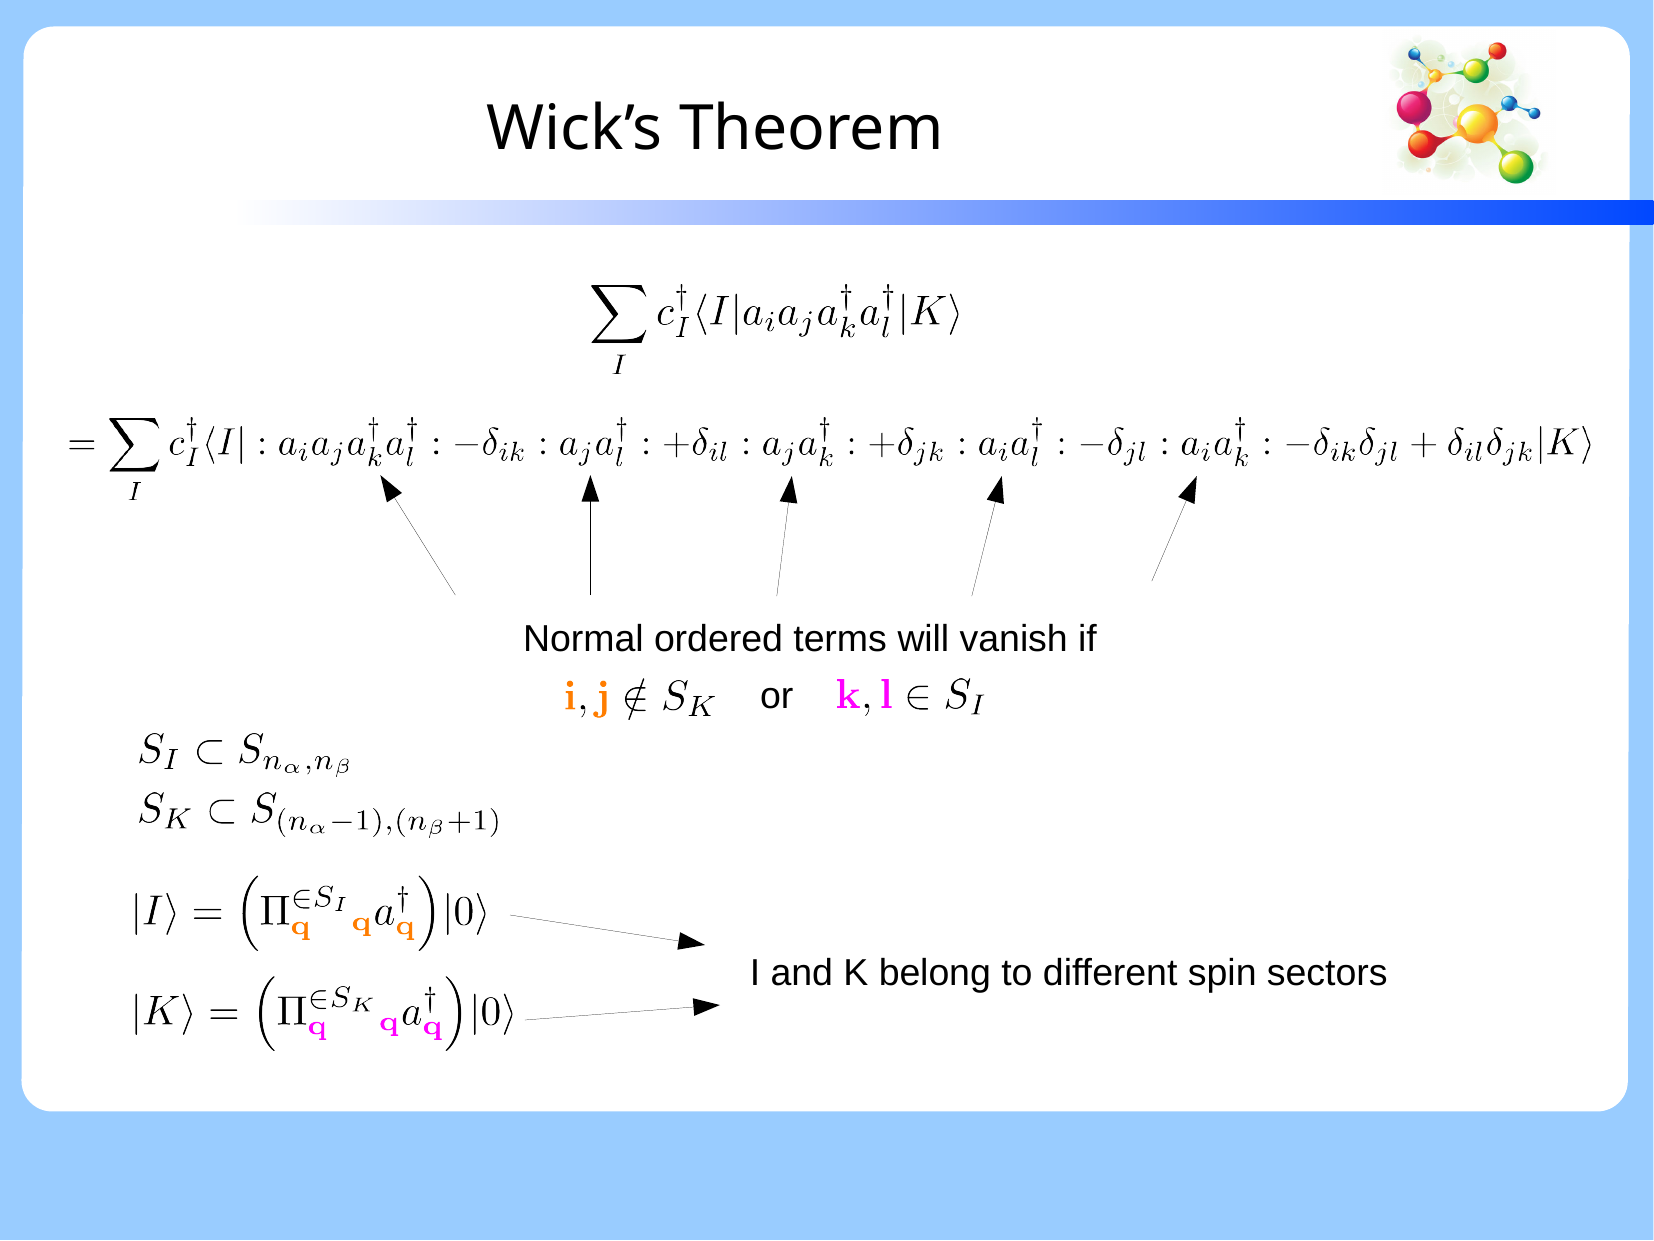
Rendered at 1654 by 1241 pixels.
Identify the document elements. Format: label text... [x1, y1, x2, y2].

picture [591, 284, 959, 374]
table_cell [956, 201, 961, 224]
title Wick’s Theorem [82, 49, 1332, 201]
text_box [90, 254, 1576, 417]
text_box or [745, 666, 821, 724]
picture [69, 417, 1591, 500]
text_box [90, 500, 1576, 1241]
picture [837, 678, 985, 716]
table_cell [873, 201, 877, 224]
picture [135, 976, 513, 1051]
text_box I and K belong to different spin sectors [735, 944, 1516, 1002]
picture [139, 733, 349, 777]
picture [1382, 29, 1556, 195]
text_box Normal ordered terms will vanish if [508, 610, 1121, 667]
picture [565, 678, 715, 721]
picture [135, 875, 486, 951]
picture [139, 792, 498, 838]
